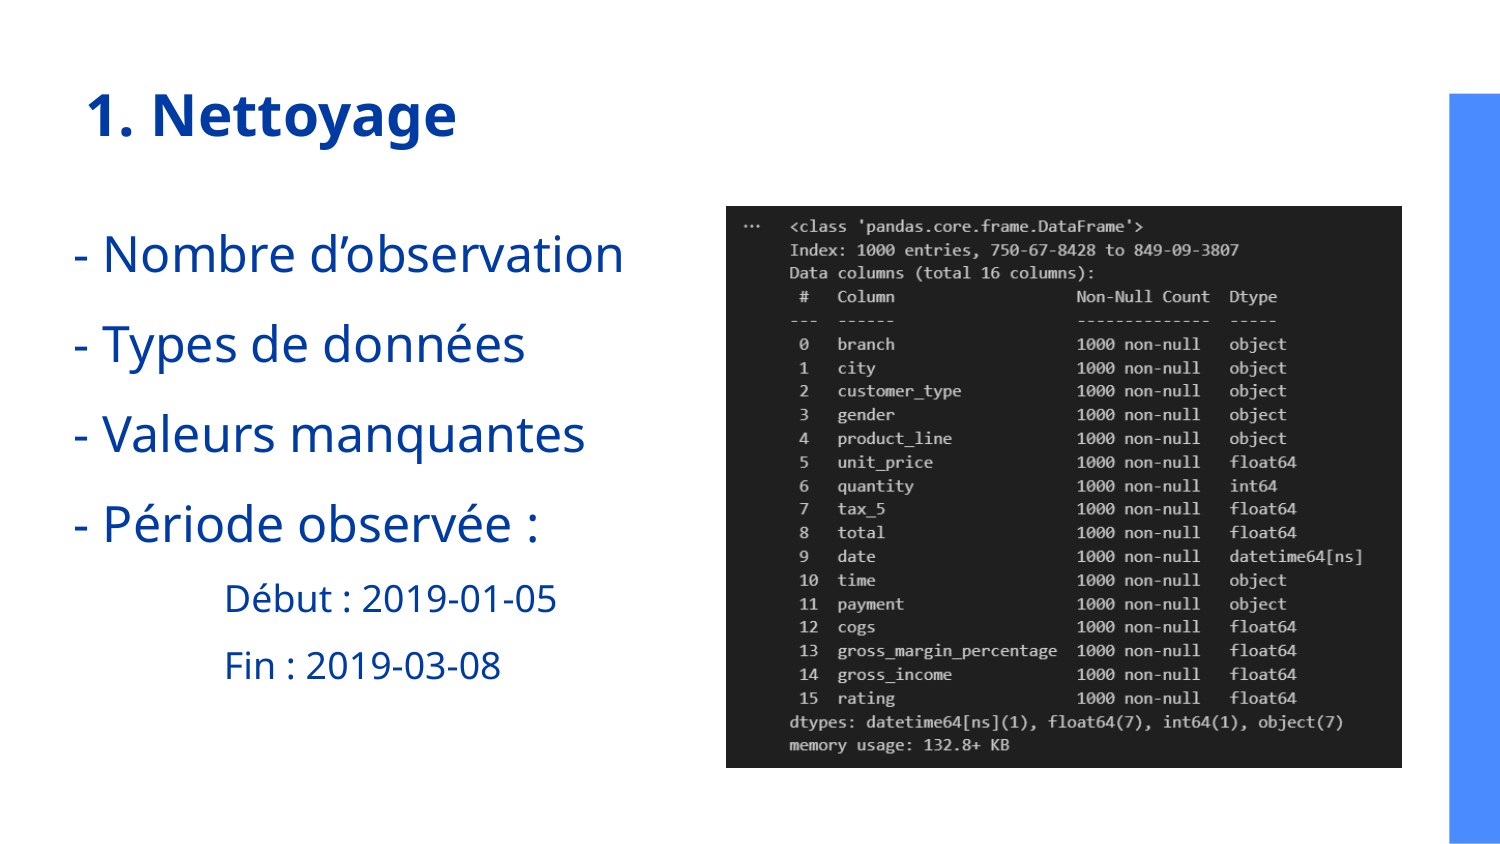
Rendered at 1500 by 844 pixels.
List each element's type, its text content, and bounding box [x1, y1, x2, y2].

title 1. Nettoyage [70, 62, 1394, 170]
picture [726, 206, 1402, 768]
title - Nombre d’observation - Types de données - Valeurs manquantes - Période observée : Début : 2019-01-05 Fin : 2019-03-08 [59, 177, 1418, 709]
